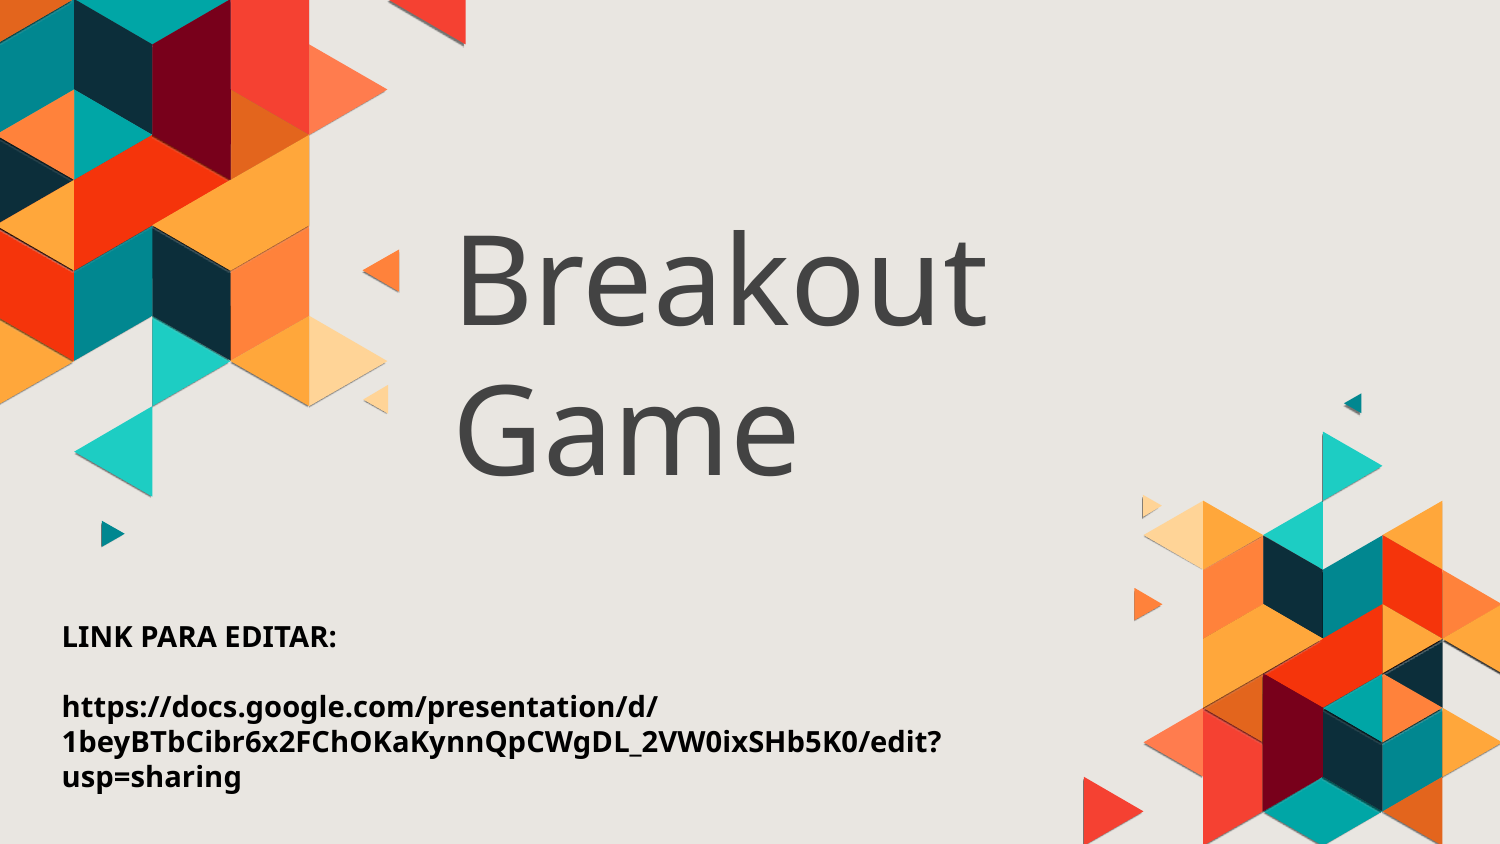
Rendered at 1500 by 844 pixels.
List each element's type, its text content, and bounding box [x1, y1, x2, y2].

title Breakout Game [437, 329, 1163, 516]
text_box LINK PARA EDITAR: https://docs.google.com/presentation/d/1beyBTbCibr6x2FChOKaKynnQpCWgDL_2VW0ixSHb5K0/edit?usp=sharing [46, 603, 990, 790]
